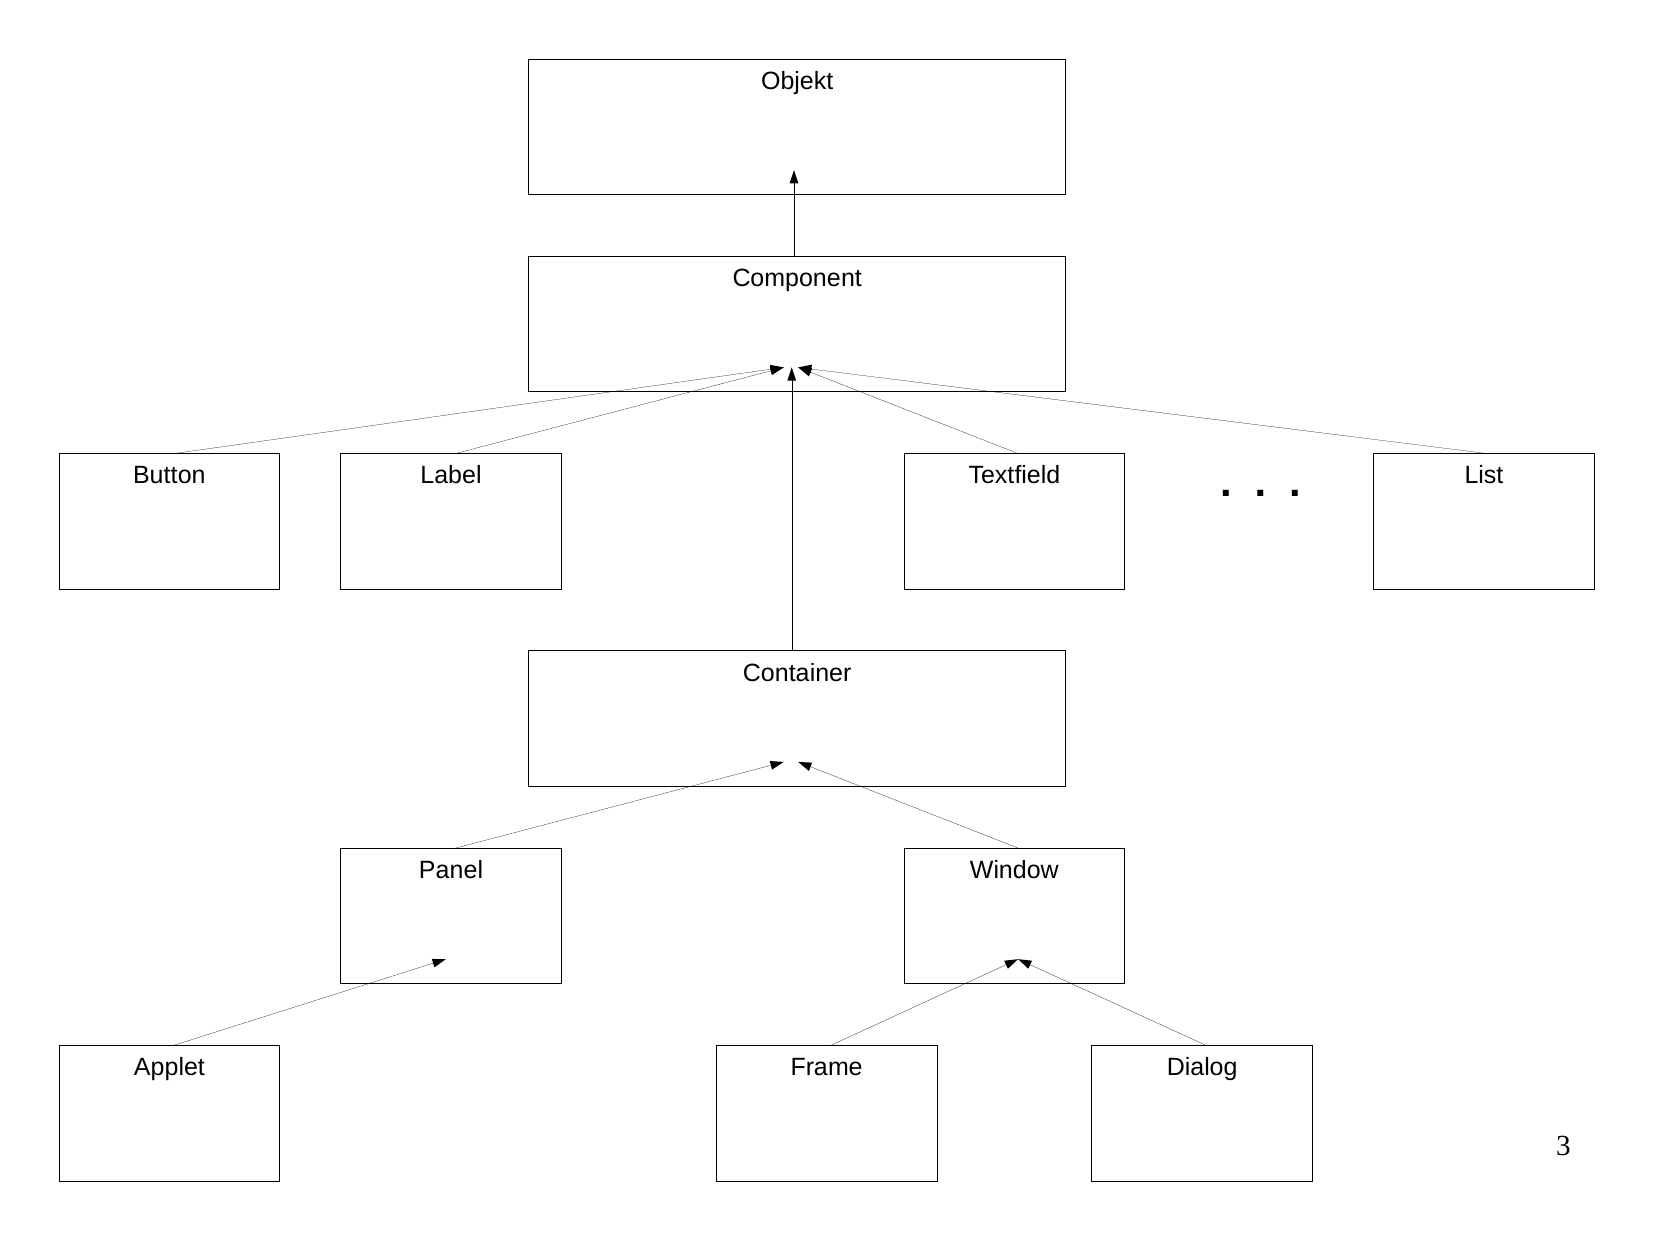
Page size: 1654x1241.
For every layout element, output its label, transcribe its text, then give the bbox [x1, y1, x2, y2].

text_box Container [528, 650, 1066, 787]
text_box . . . [1205, 450, 1347, 631]
text_box List [1373, 453, 1595, 590]
text_box Component [528, 256, 1066, 392]
text_box Panel [340, 848, 562, 984]
text_box Window [904, 848, 1125, 984]
text_box Objekt [528, 59, 1066, 195]
text_box Frame [716, 1045, 938, 1182]
text_box Label [340, 453, 562, 590]
text_box Window [967, 961, 1069, 984]
text_box Dialog [1091, 1045, 1313, 1182]
text_box Textfield [904, 453, 1125, 590]
text_box Applet [59, 1045, 280, 1182]
text_box Button [59, 453, 280, 590]
text_box Component [812, 370, 985, 392]
text_box Component [618, 371, 765, 392]
